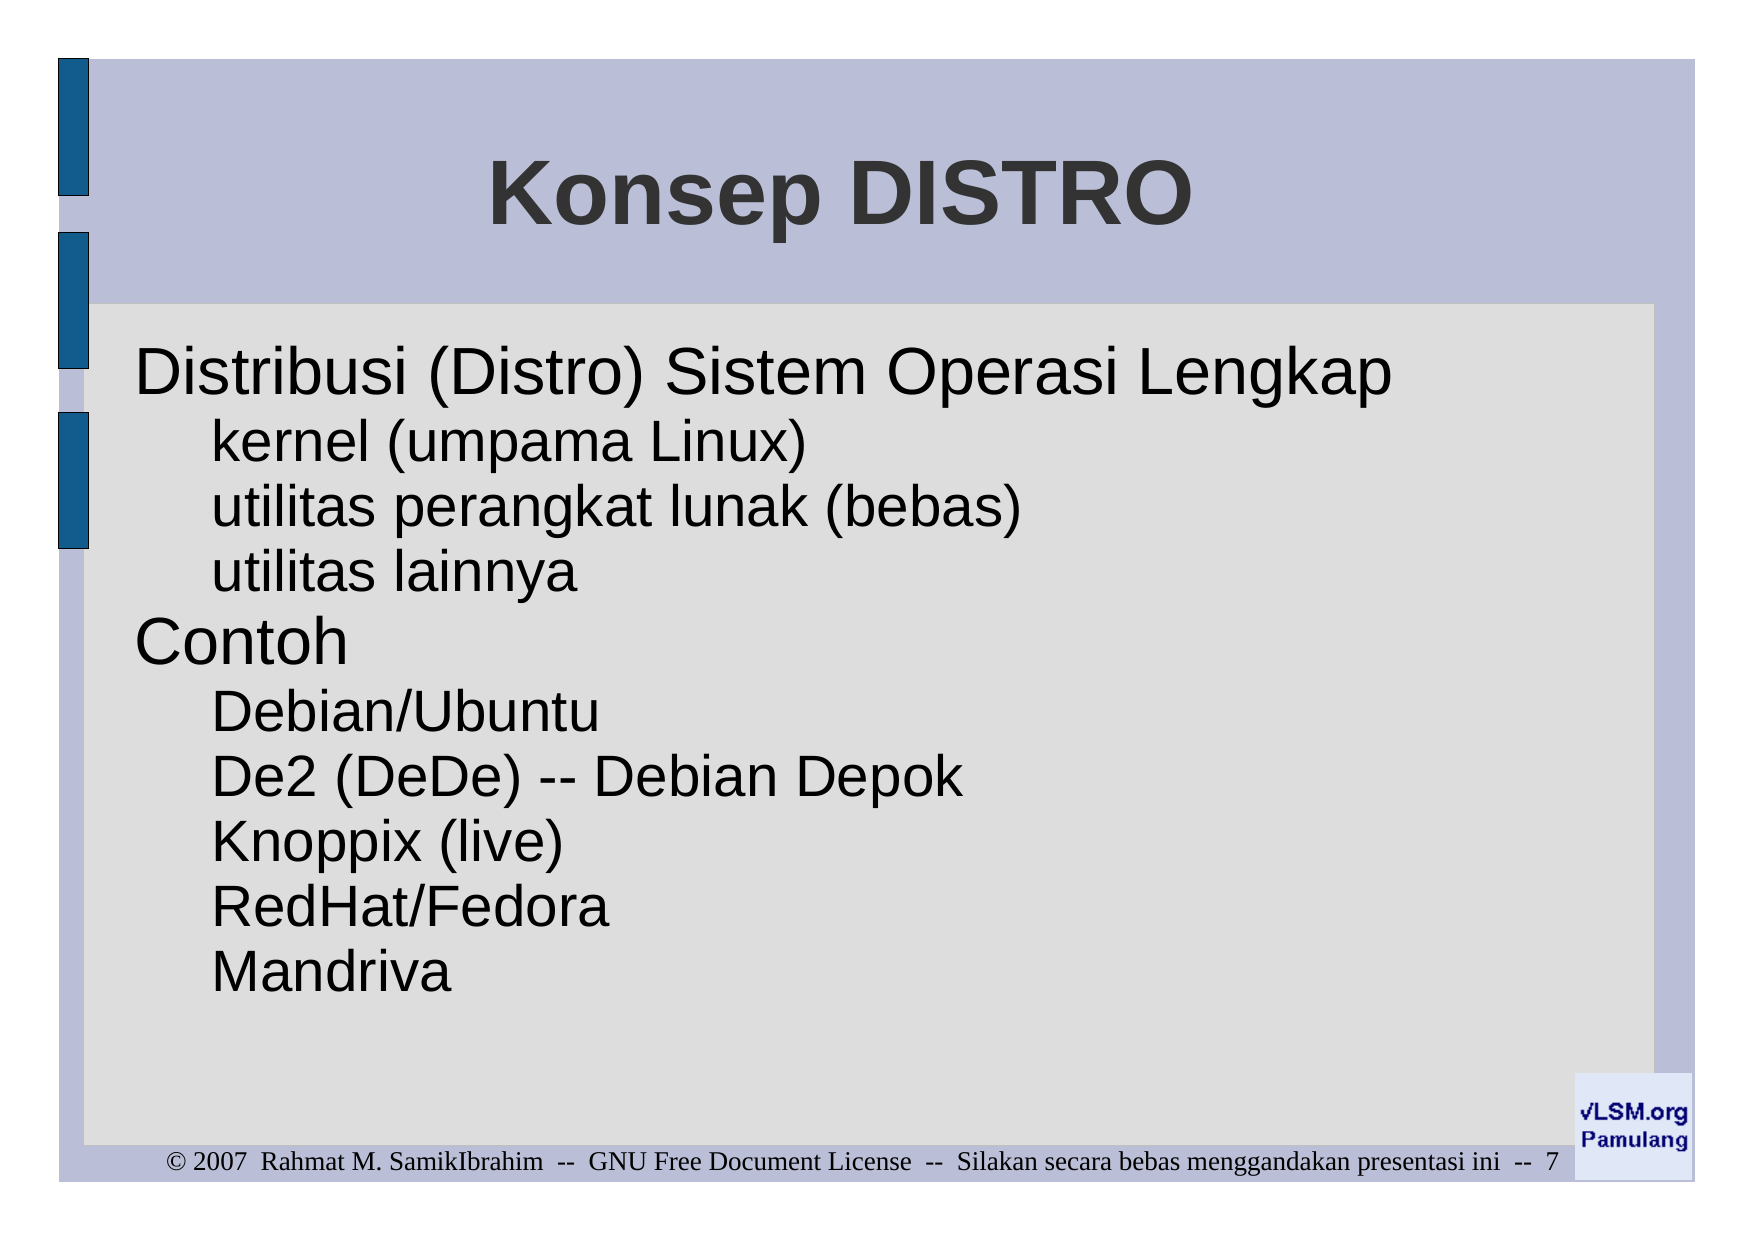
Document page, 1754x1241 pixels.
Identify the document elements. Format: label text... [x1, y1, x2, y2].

list Distribusi (Distro) Sistem Operasi Lengkap kernel (umpama Linux) utilitas perangkat lunak (bebas) utilitas lainnya Contoh Debian/Ubuntu De2 (DeDe) -- Debian Depok Knoppix (live) RedHat/Fedora Mandriva [117, 333, 1597, 1081]
title Konsep DISTRO [49, 133, 1634, 252]
picture [1575, 1073, 1692, 1180]
